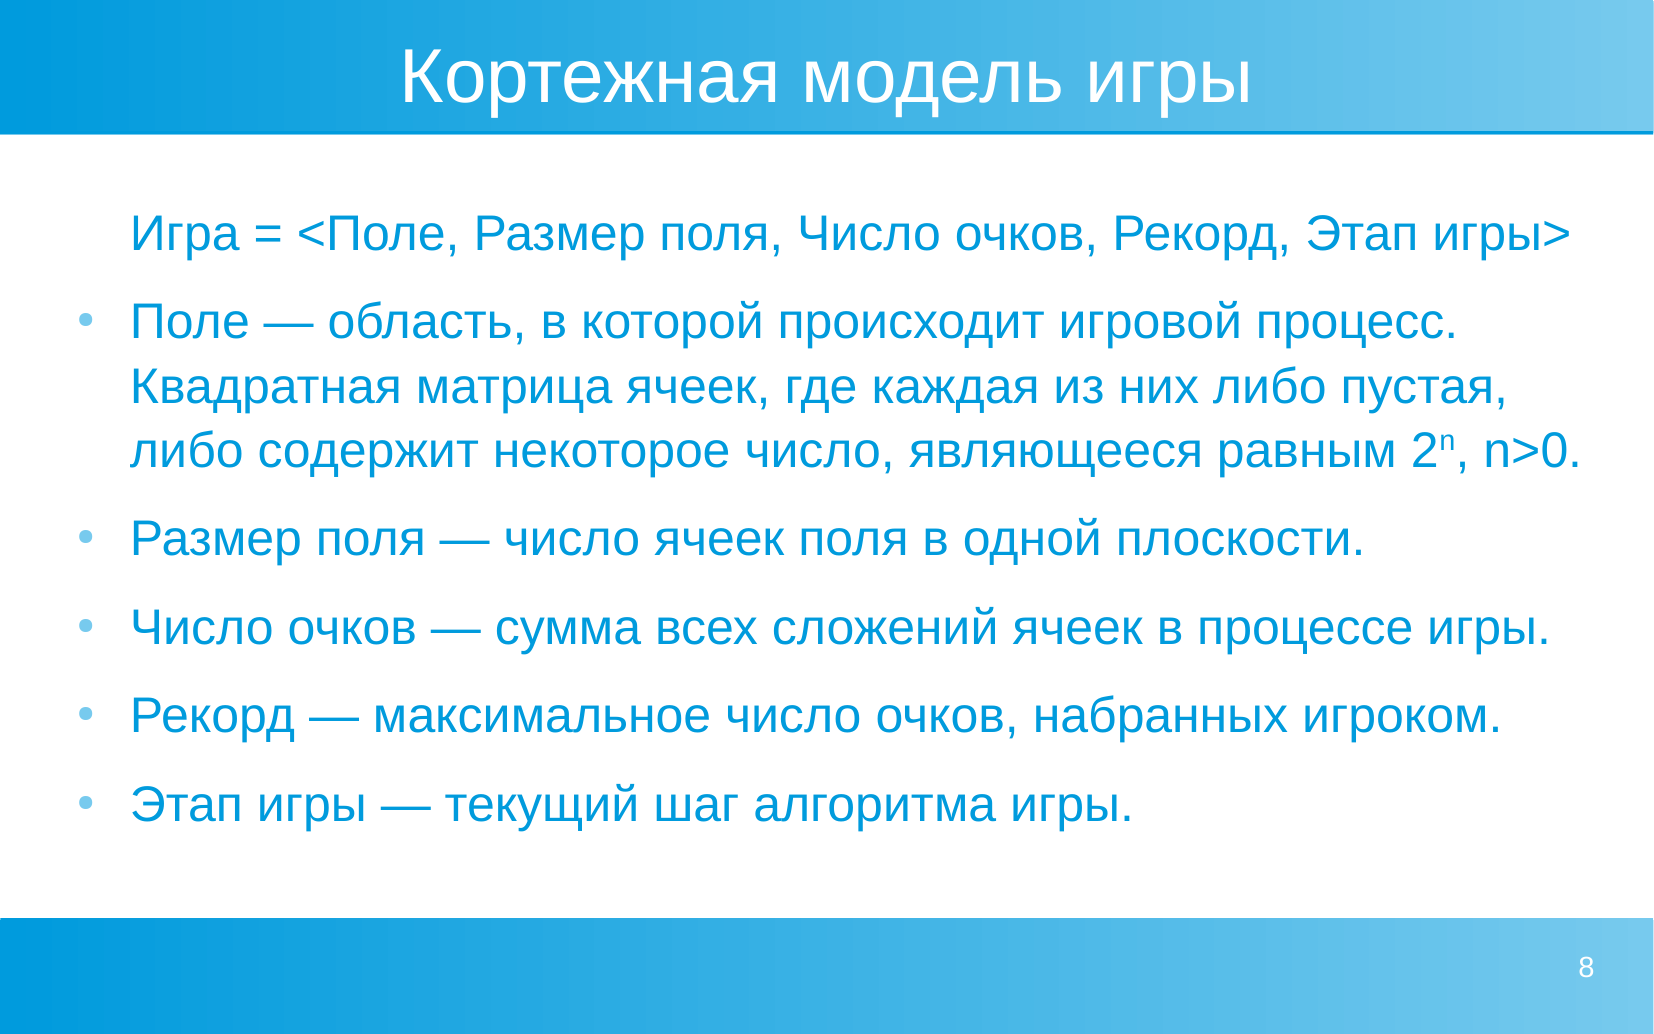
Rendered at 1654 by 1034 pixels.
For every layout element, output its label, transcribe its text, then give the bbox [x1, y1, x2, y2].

list Игра = <Поле, Размер поля, Число очков, Рекорд, Этап игры> Поле — область, в которой происходит игровой процесс. Квадратная матрица ячеек, где каждая из них либо пустая, либо содержит некоторое число, являющееся равным 2n, n>0. Размер поля — число ячеек поля в одной плоскости. Число очков — сумма всех сложений ячеек в процессе игры. Рекорд — максимальное число очков, набранных игроком. Этап игры — текущий шаг алгоритма игры. [59, 196, 1595, 853]
title Кортежная модель игры [59, 32, 1595, 120]
